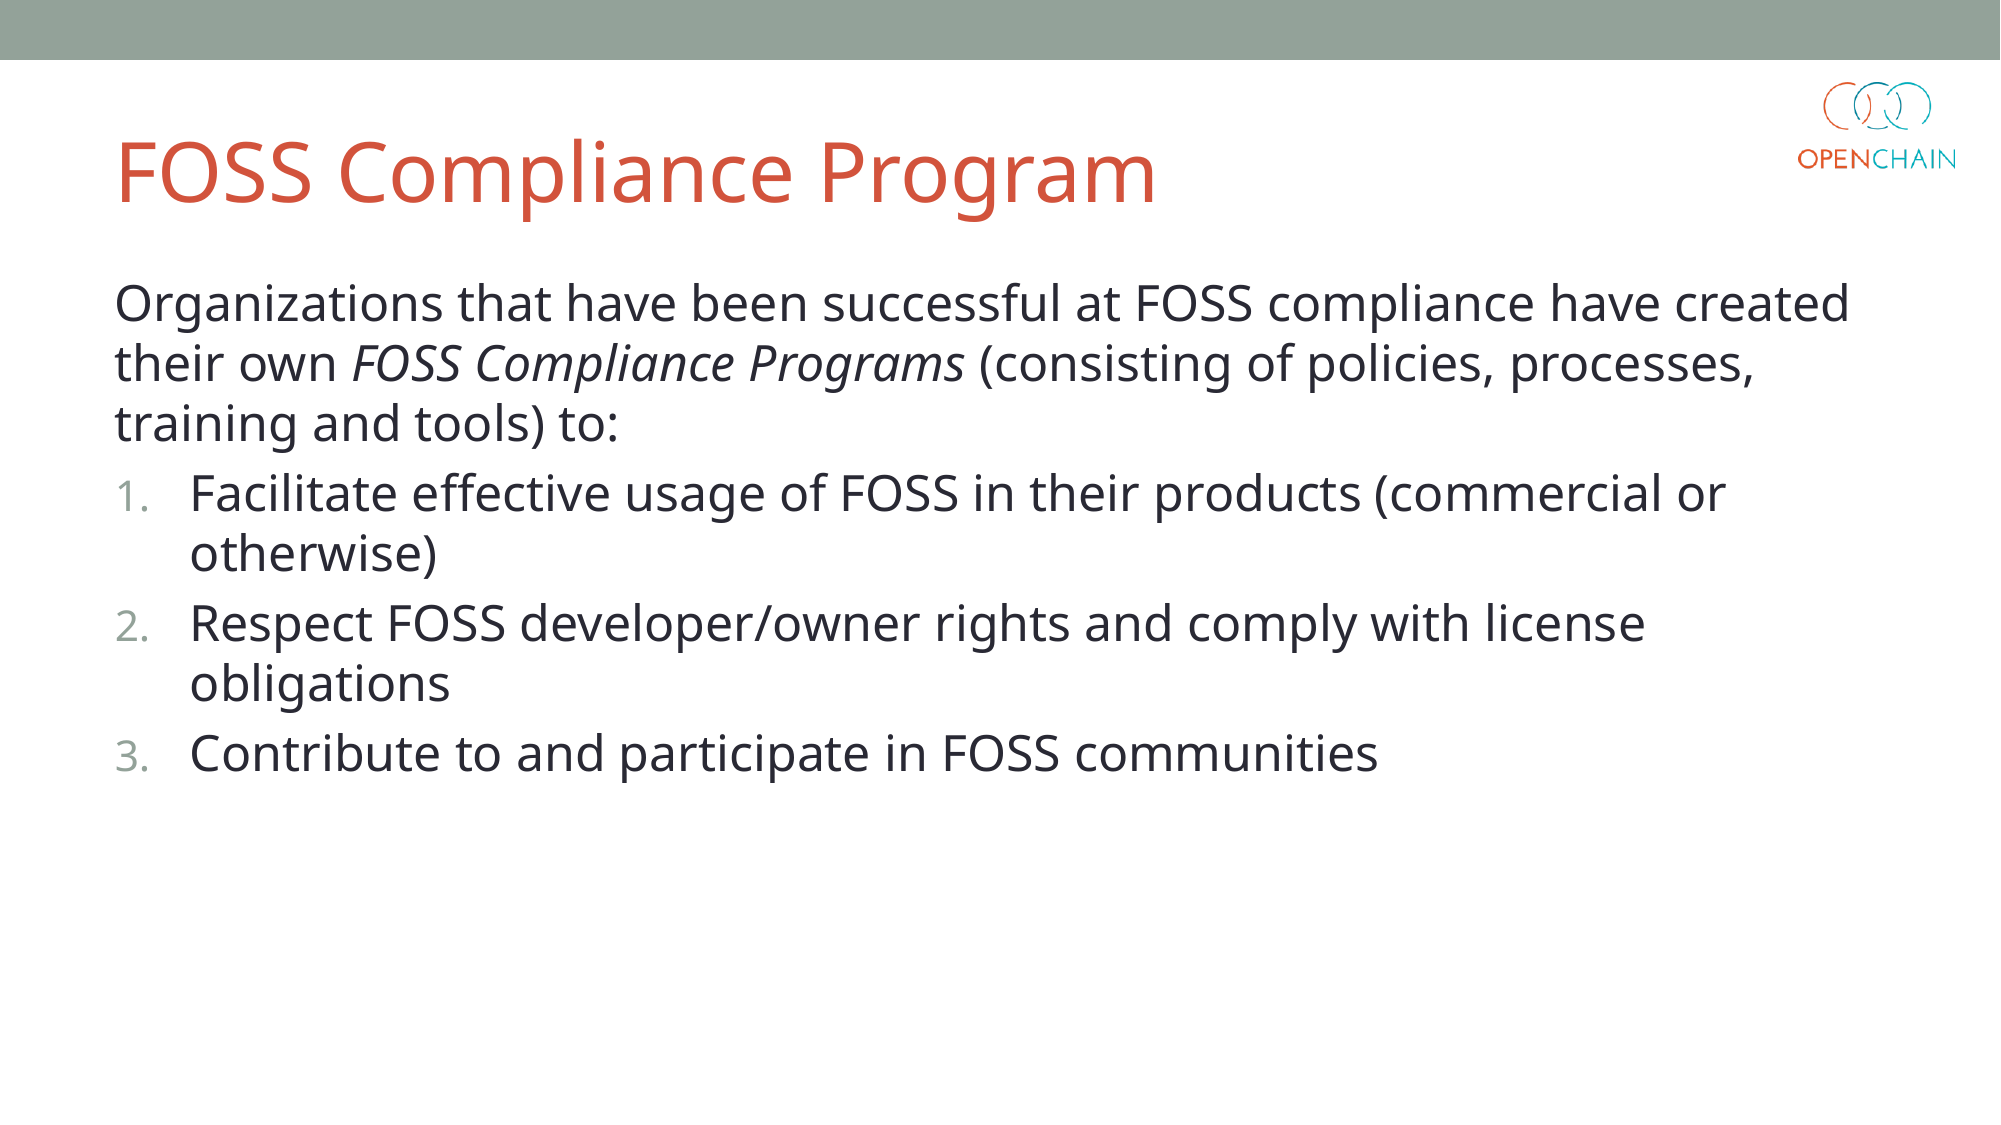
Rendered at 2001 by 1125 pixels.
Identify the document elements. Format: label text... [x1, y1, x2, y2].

text_box FOSS Compliance Program [99, 87, 1900, 250]
picture [1798, 82, 1955, 169]
text_box Organizations that have been successful at FOSS compliance have created their own FOSS Compliance Programs (consisting of policies, processes, training and tools) to: Facilitate effective usage of FOSS in their products (commercial or otherwise) Respect FOSS developer/owner rights and comply with license obligations Contribute to and participate in FOSS communities [99, 263, 1900, 1064]
